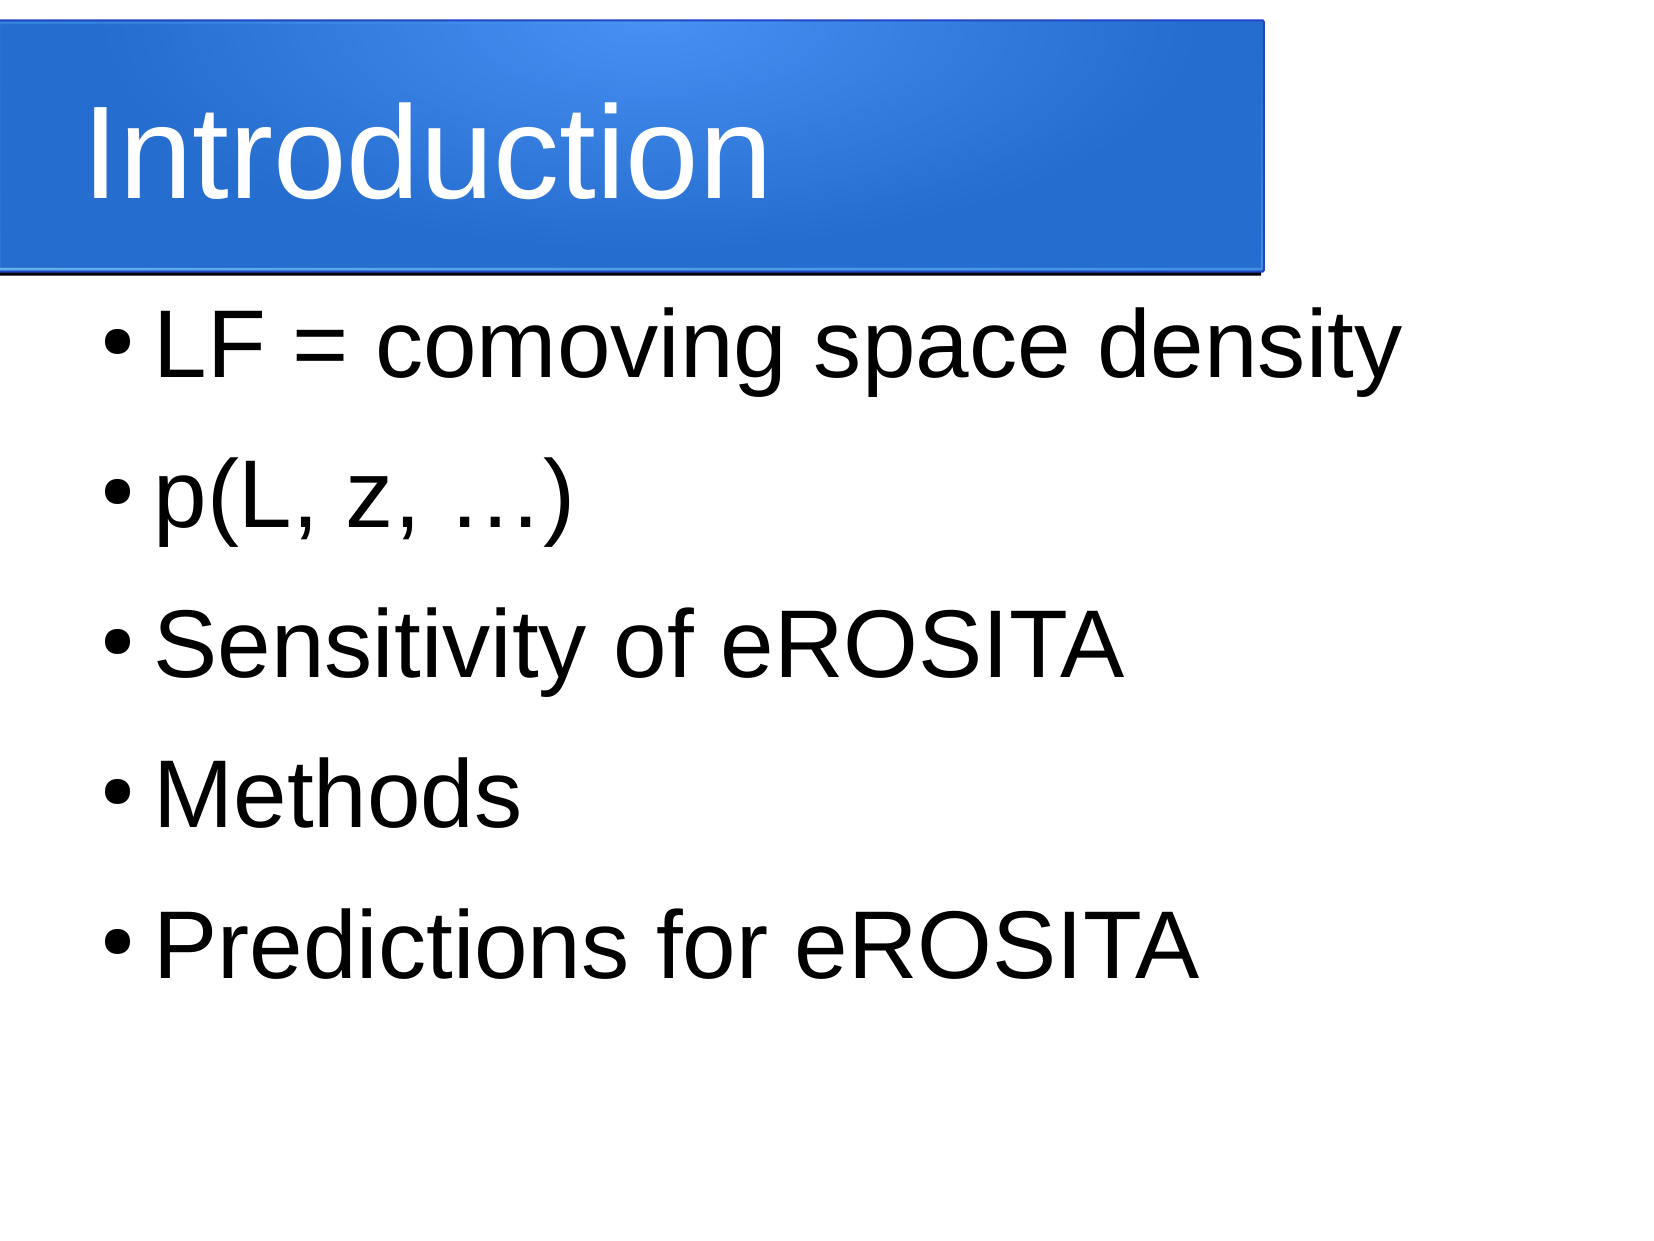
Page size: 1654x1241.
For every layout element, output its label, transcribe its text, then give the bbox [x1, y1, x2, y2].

title Introduction [82, 49, 1250, 257]
list LF = comoving space density p(L, z, …) Sensitivity of eROSITA Methods Predictions for eROSITA [82, 290, 1538, 1010]
